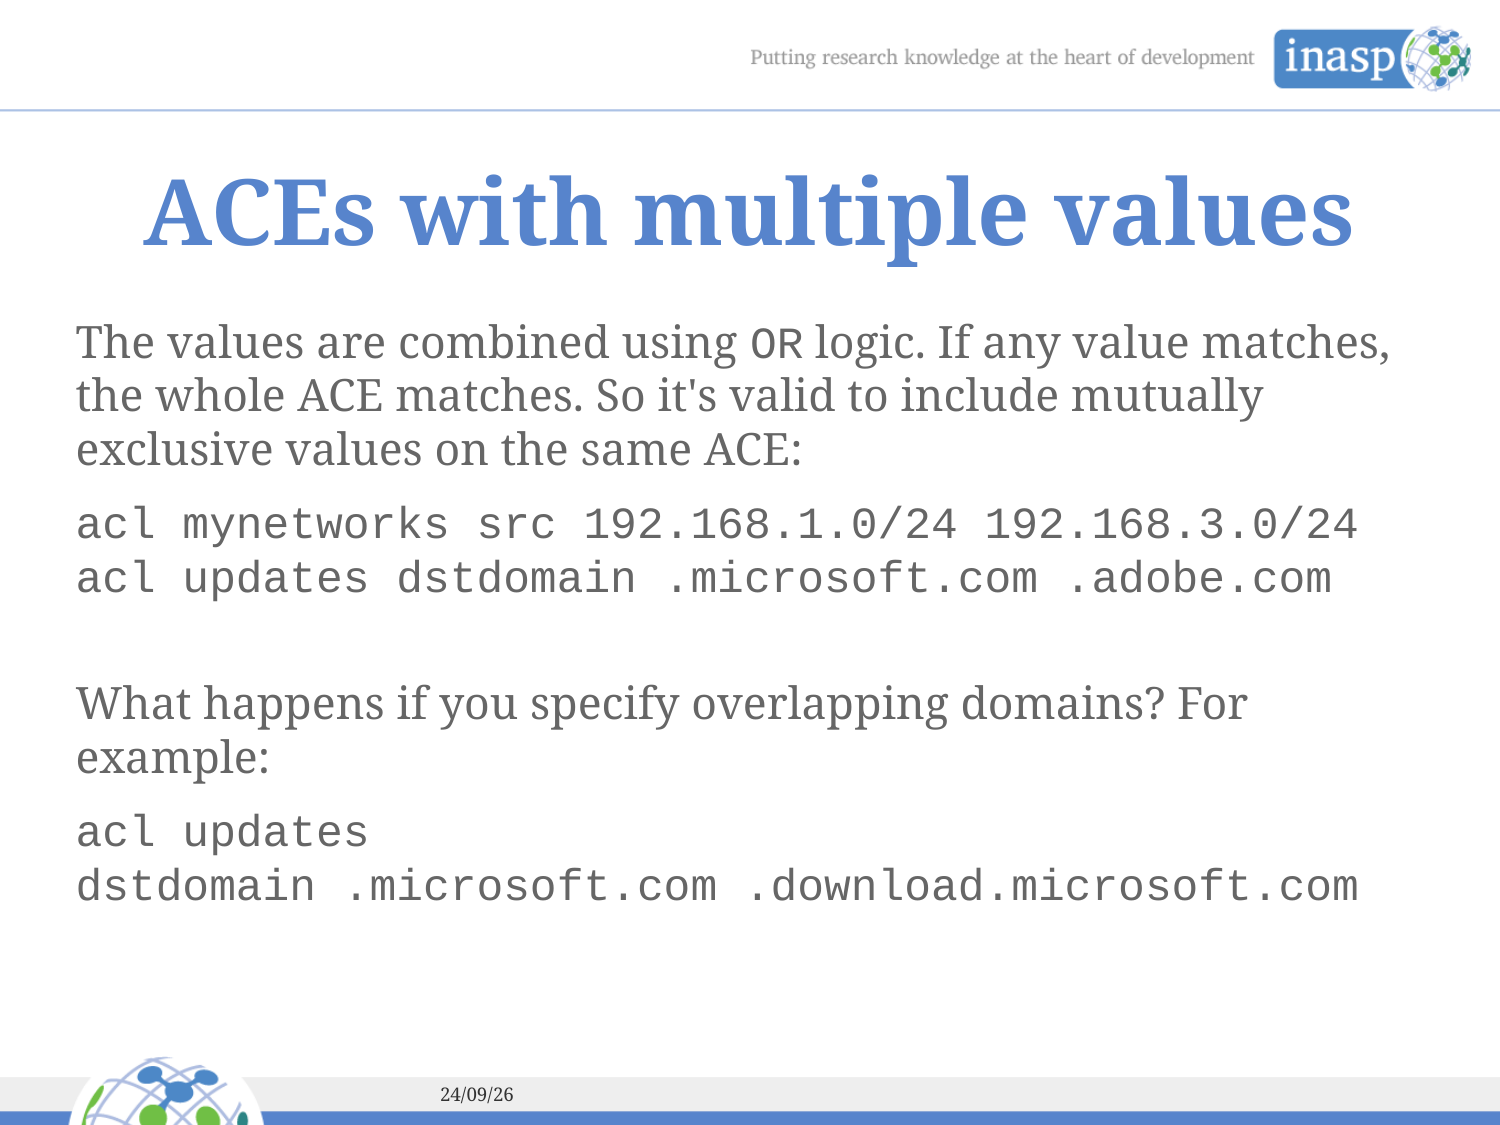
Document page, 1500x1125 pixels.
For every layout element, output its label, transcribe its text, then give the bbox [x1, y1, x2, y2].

title ACEs with multiple values [75, 129, 1426, 313]
list The values are combined using OR logic. If any value matches, the whole ACE matches. So it's valid to include mutually exclusive values on the same ACE: acl mynetworks src 192.168.1.0/24 192.168.3.0/24 acl updates dstdomain .microsoft.com .adobe.com What happens if you specify overlapping domains? For example: acl updates dstdomain .microsoft.com .download.microsoft.com [75, 313, 1426, 967]
picture [0, 0, 1500, 1125]
